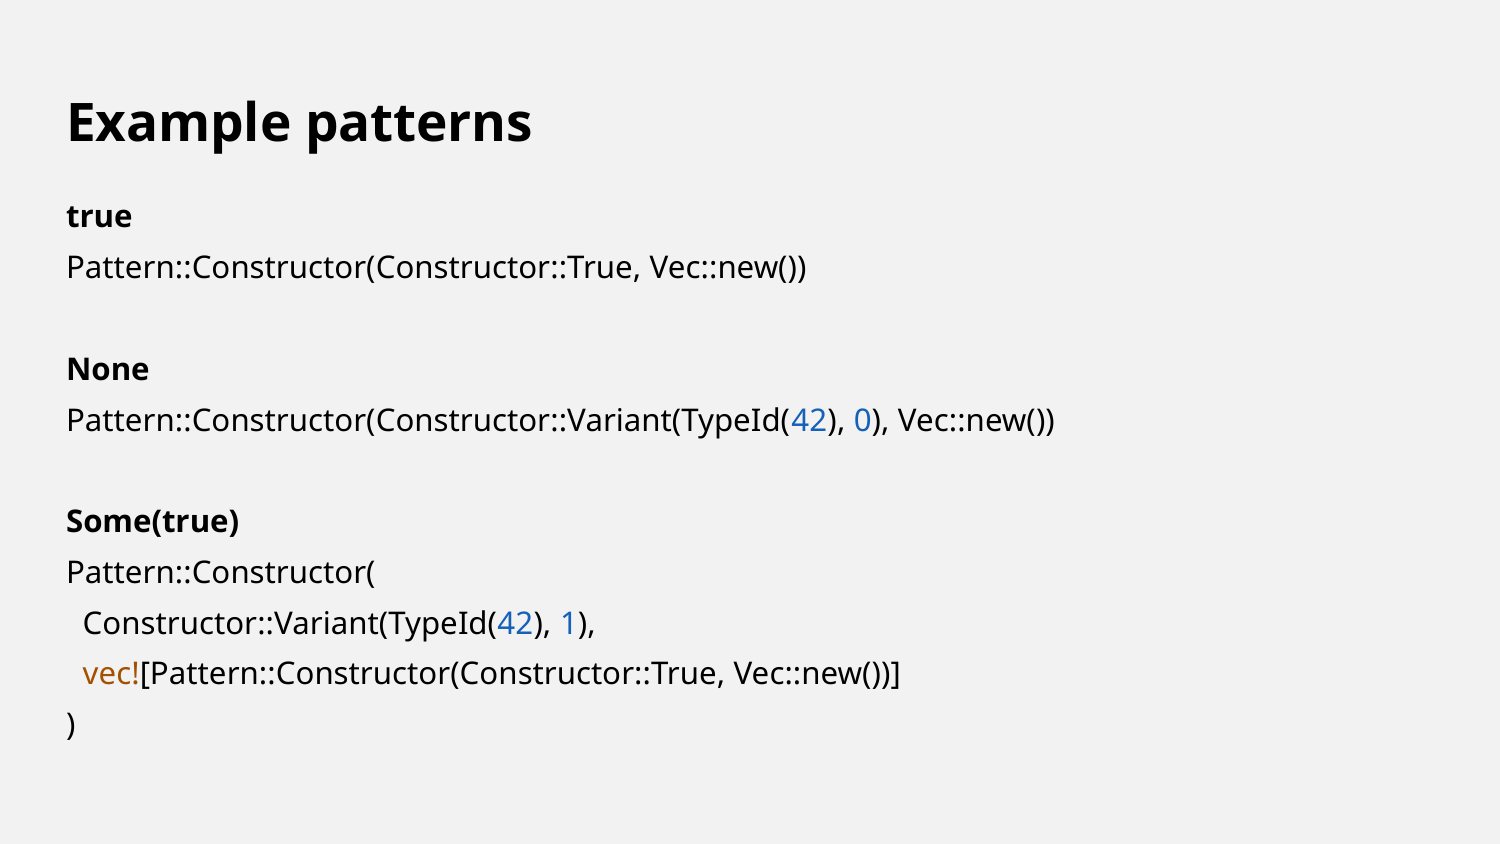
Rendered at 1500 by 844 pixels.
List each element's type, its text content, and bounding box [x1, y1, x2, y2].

title Example patterns [51, 72, 1449, 167]
list true Pattern::Constructor(Constructor::True, Vec::new()) None Pattern::Constructor(Constructor::Variant(TypeId(42), 0), Vec::new()) Some(true) Pattern::Constructor( Constructor::Variant(TypeId(42), 1), vec![Pattern::Constructor(Constructor::True, Vec::new())] ) [51, 189, 1449, 750]
